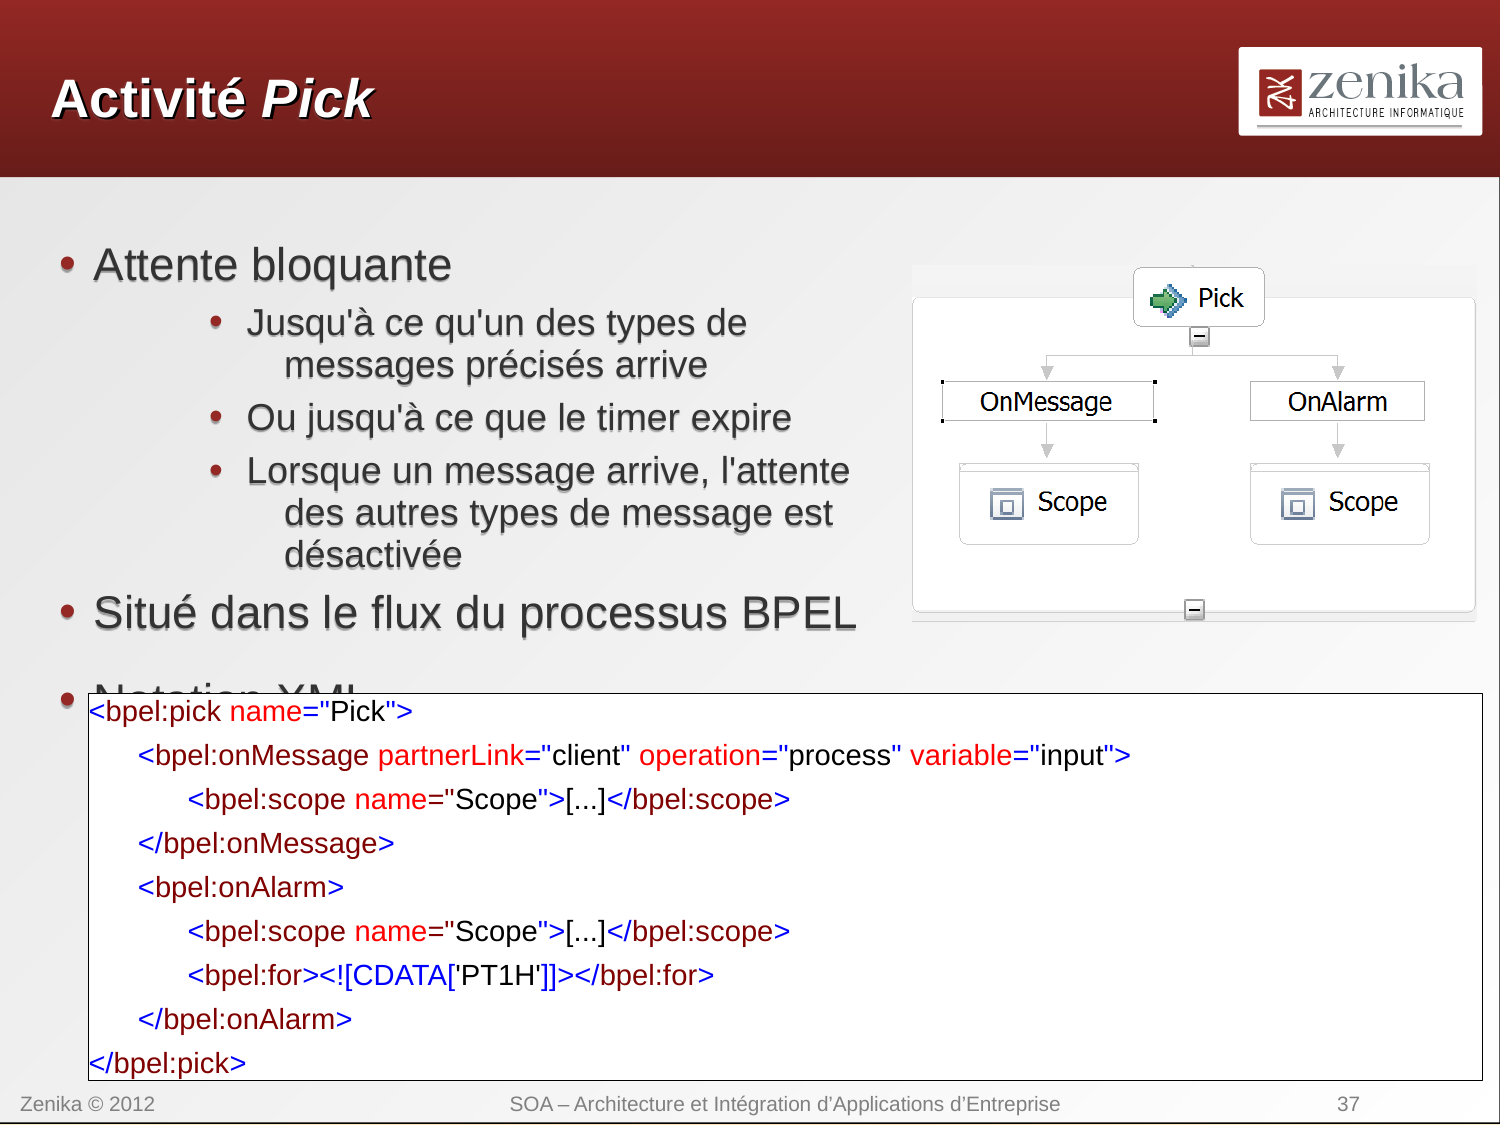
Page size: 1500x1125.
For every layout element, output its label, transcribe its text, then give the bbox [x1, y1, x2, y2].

text_box <bpel:pick name="Pick"> <bpel:onMessage partnerLink="client" operation="process" variable="input"> <bpel:scope name="Scope">[...]</bpel:scope> </bpel:onMessage> <bpel:onAlarm> <bpel:scope name="Scope">[...]</bpel:scope> <bpel:for><![CDATA['PT1H']]></bpel:for> </bpel:onAlarm> </bpel:pick> [88, 693, 1483, 1081]
title Activité Pick [50, 22, 1206, 172]
subtitle Attente bloquante Jusqu'à ce qu'un des types de messages précisés arrive Ou jusqu'à ce que le timer expire Lorsque un message arrive, l'attente des autres types de message est désactivée Situé dans le flux du processus BPEL Notation XML [59, 236, 886, 1065]
picture [912, 265, 1477, 621]
